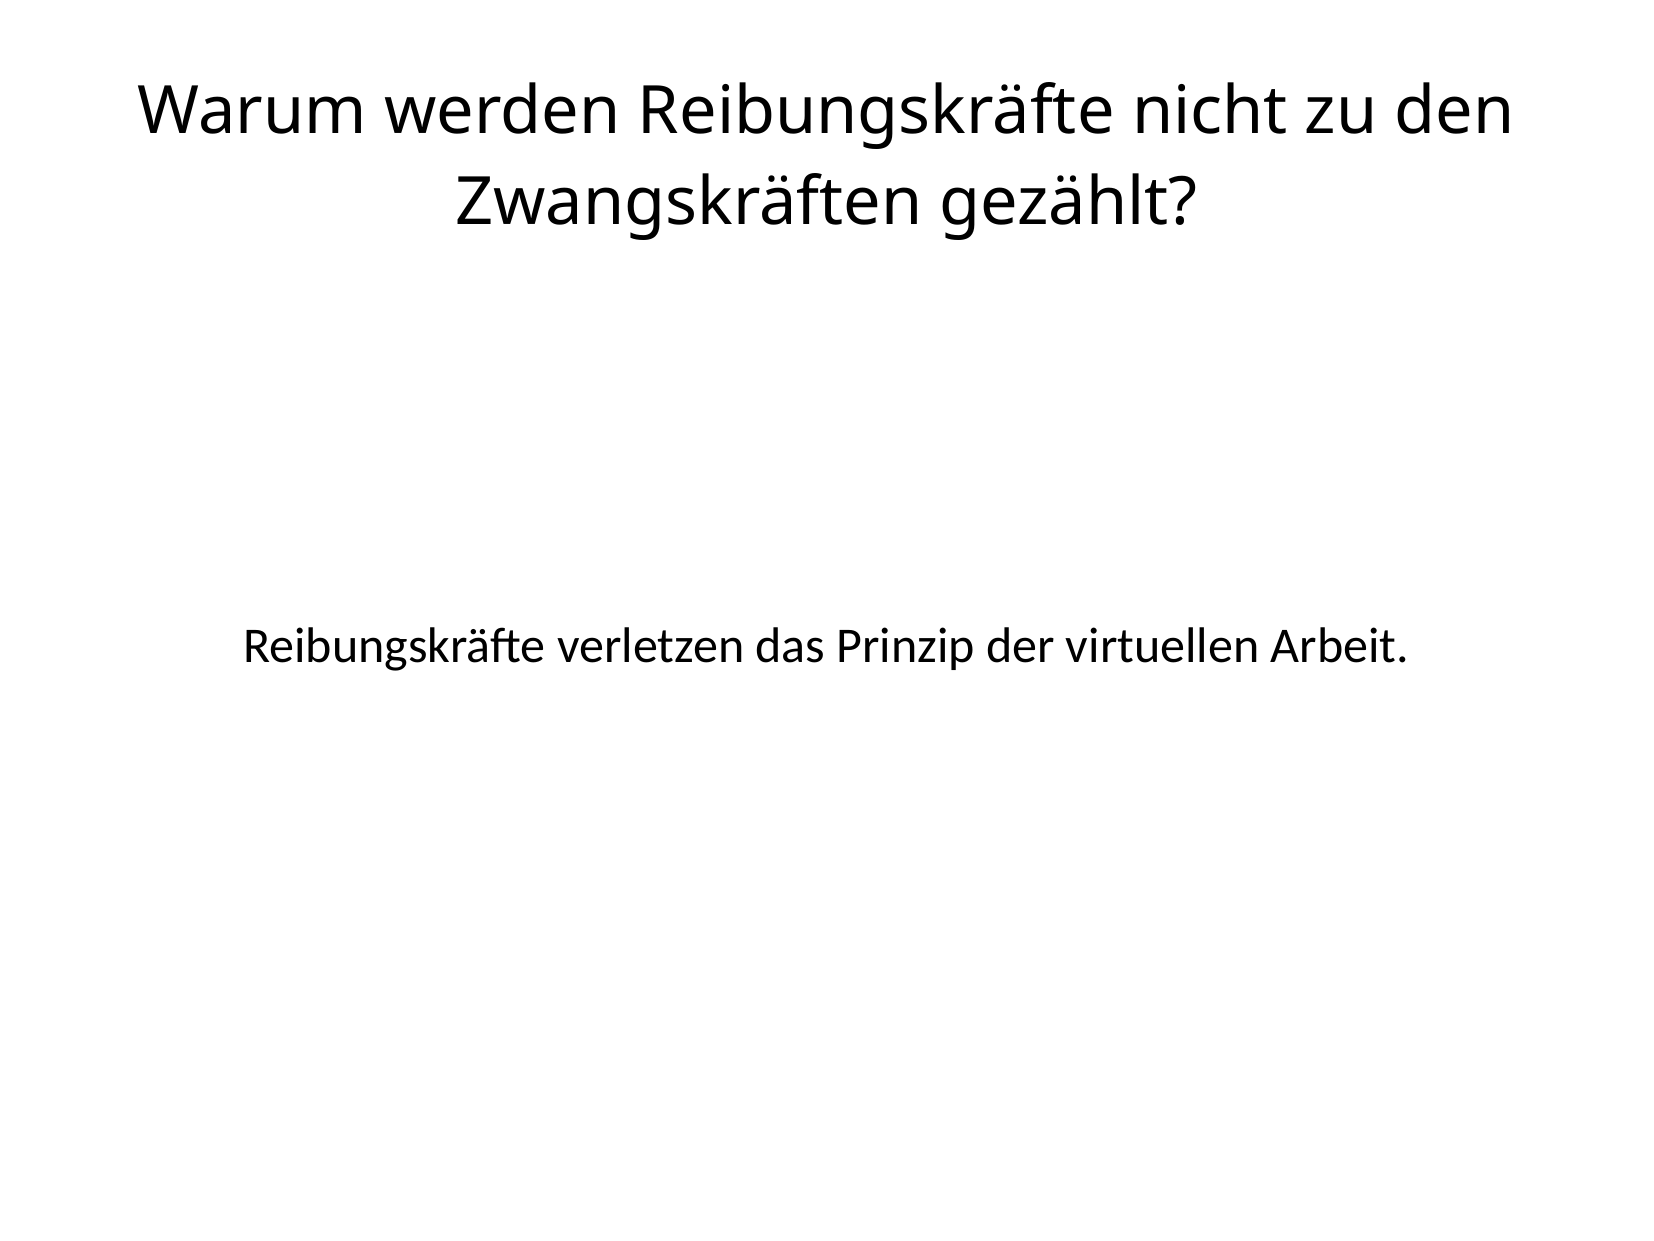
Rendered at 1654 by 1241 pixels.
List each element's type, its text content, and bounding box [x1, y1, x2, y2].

title Warum werden Reibungskräfte nicht zu den Zwangskräften gezählt? [82, 49, 1571, 257]
subtitle Reibungskräfte verletzen das Prinzip der virtuellen Arbeit. [82, 290, 1571, 1010]
